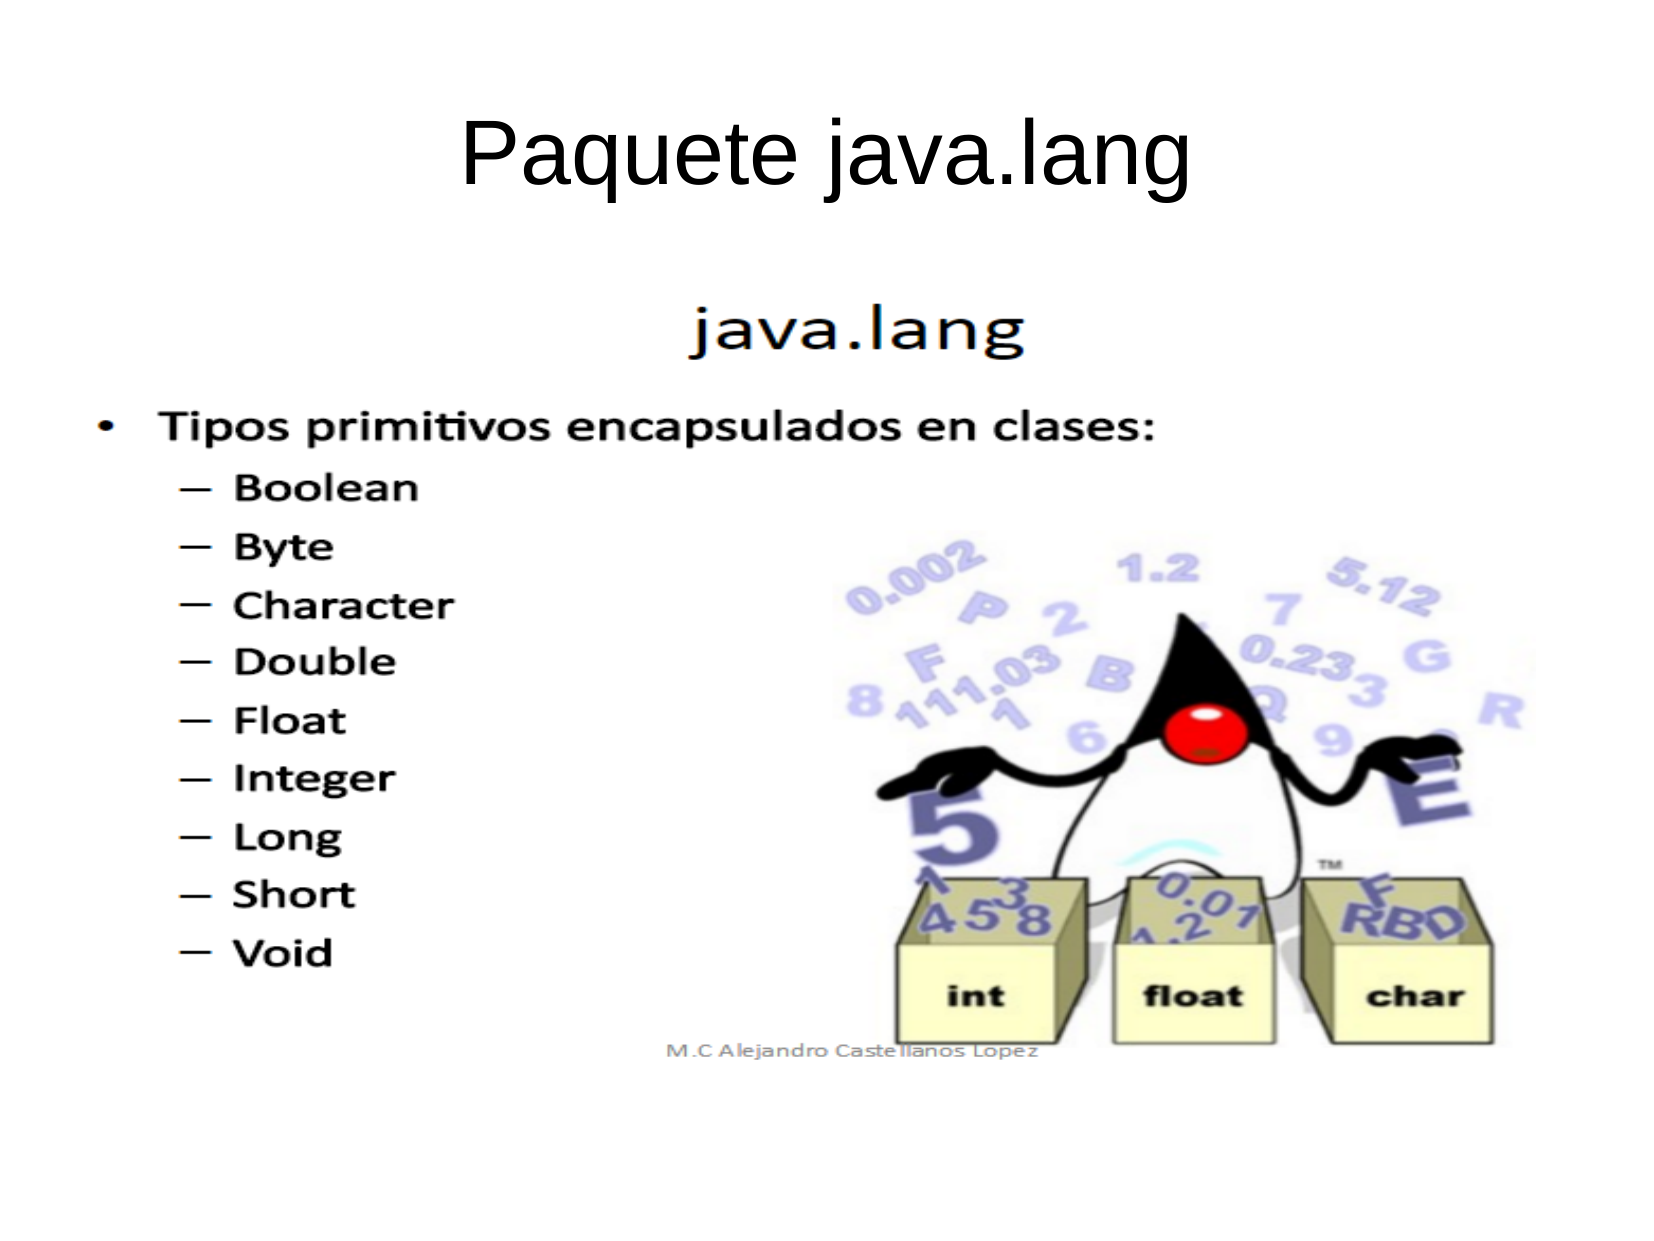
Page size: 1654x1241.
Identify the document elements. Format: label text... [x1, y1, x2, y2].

title Paquete java.lang [82, 49, 1571, 257]
picture [88, 295, 1536, 1063]
